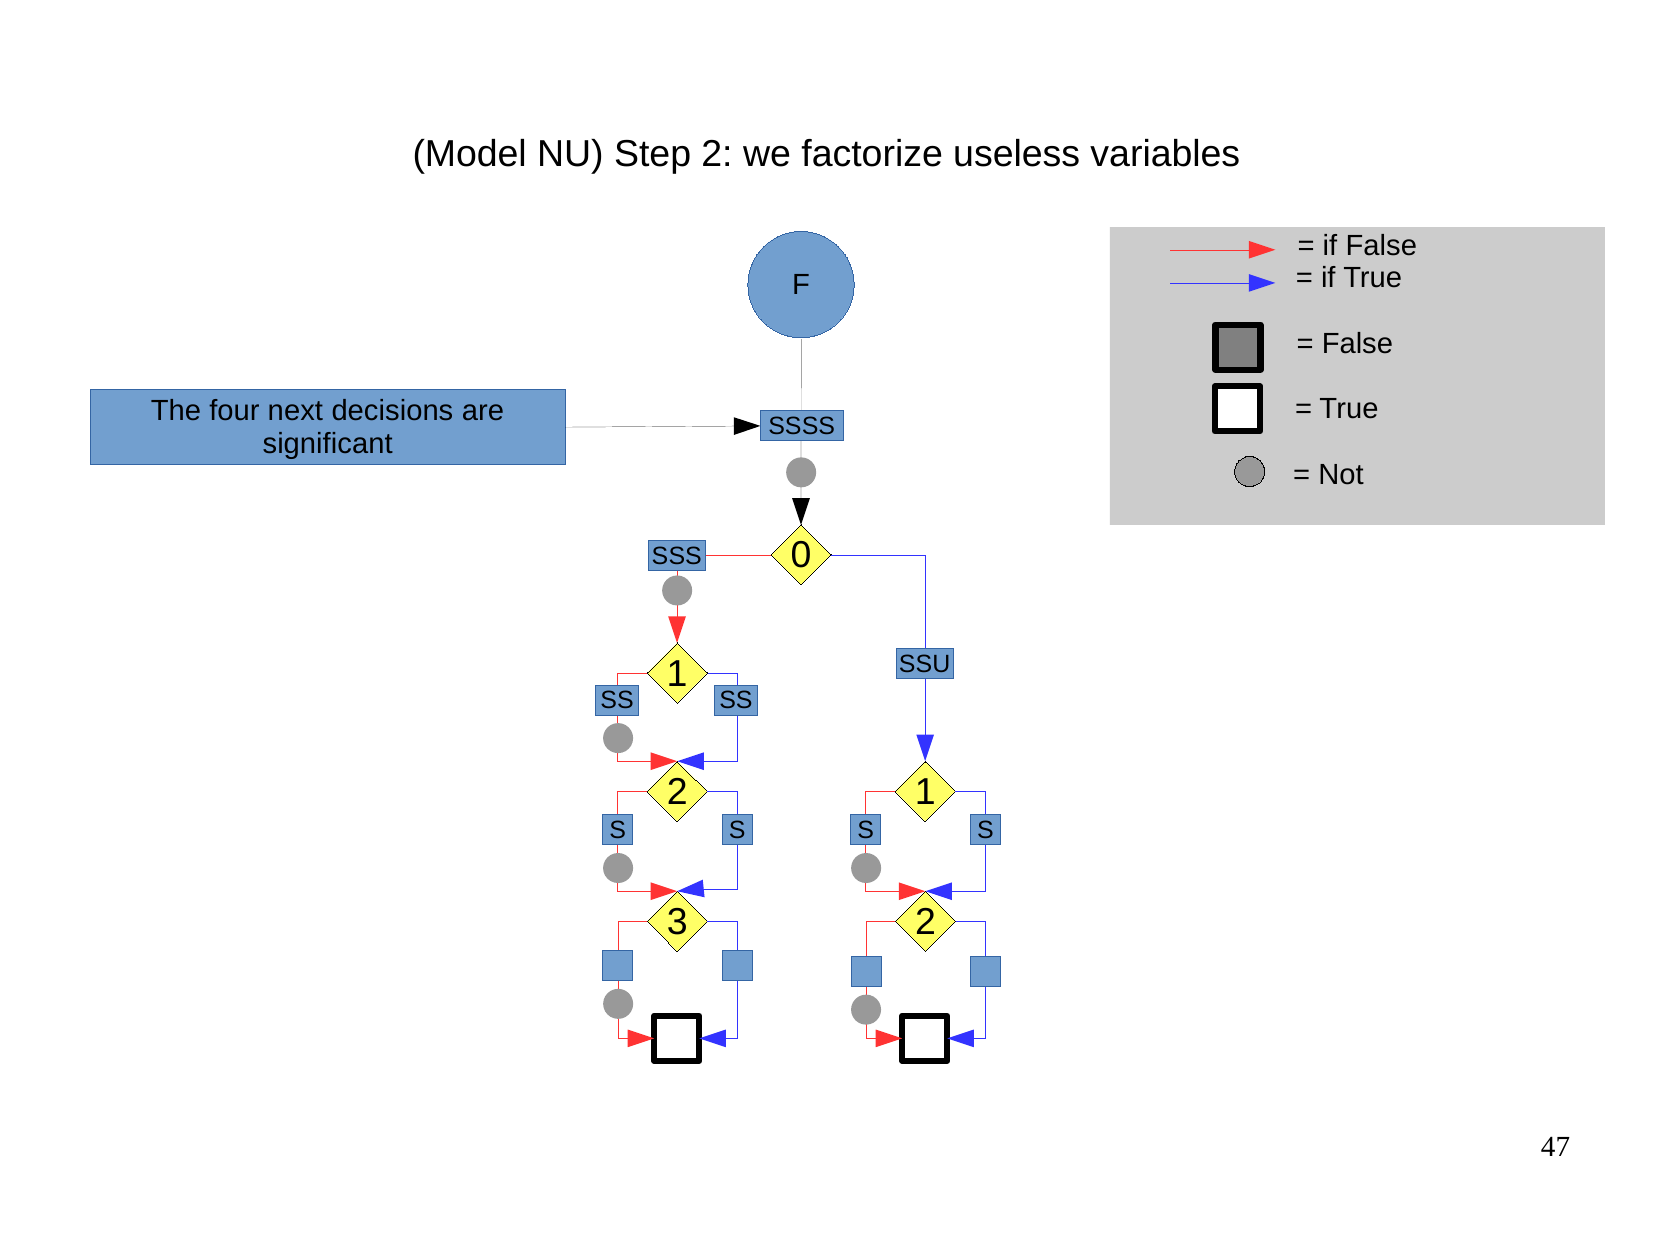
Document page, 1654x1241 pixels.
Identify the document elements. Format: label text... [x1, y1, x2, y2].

text_box S [970, 814, 1001, 845]
text_box SSU [896, 648, 954, 679]
text_box SSSS [760, 410, 844, 441]
text_box [1215, 324, 1261, 370]
text_box [851, 994, 882, 1025]
text_box [1215, 386, 1261, 432]
text_box S [850, 814, 881, 845]
text_box [654, 1015, 700, 1061]
text_box 0 [771, 524, 832, 585]
text_box SS [714, 685, 758, 716]
text_box [603, 723, 634, 754]
text_box [1234, 456, 1265, 487]
text_box 2 [895, 891, 956, 952]
text_box [851, 956, 882, 987]
text_box [851, 852, 882, 884]
text_box SS [595, 685, 639, 716]
text_box [970, 956, 1001, 987]
text_box [603, 988, 634, 1019]
text_box [662, 575, 693, 606]
text_box F [747, 257, 855, 338]
text_box = if False = if True = False = True = Not [1109, 227, 1605, 525]
text_box [602, 950, 633, 981]
text_box [722, 950, 753, 981]
text_box S [722, 814, 753, 845]
text_box 1 [647, 642, 708, 704]
text_box 3 [647, 892, 708, 952]
text_box 1 [895, 761, 956, 822]
text_box [603, 852, 634, 884]
text_box S [602, 814, 633, 845]
text_box [902, 1015, 948, 1061]
text_box SSS [648, 540, 706, 571]
text_box [786, 457, 817, 488]
text_box The four next decisions are significant [90, 389, 566, 465]
title (Model NU) Step 2: we factorize useless variables [82, 49, 1571, 257]
text_box 2 [647, 762, 708, 822]
